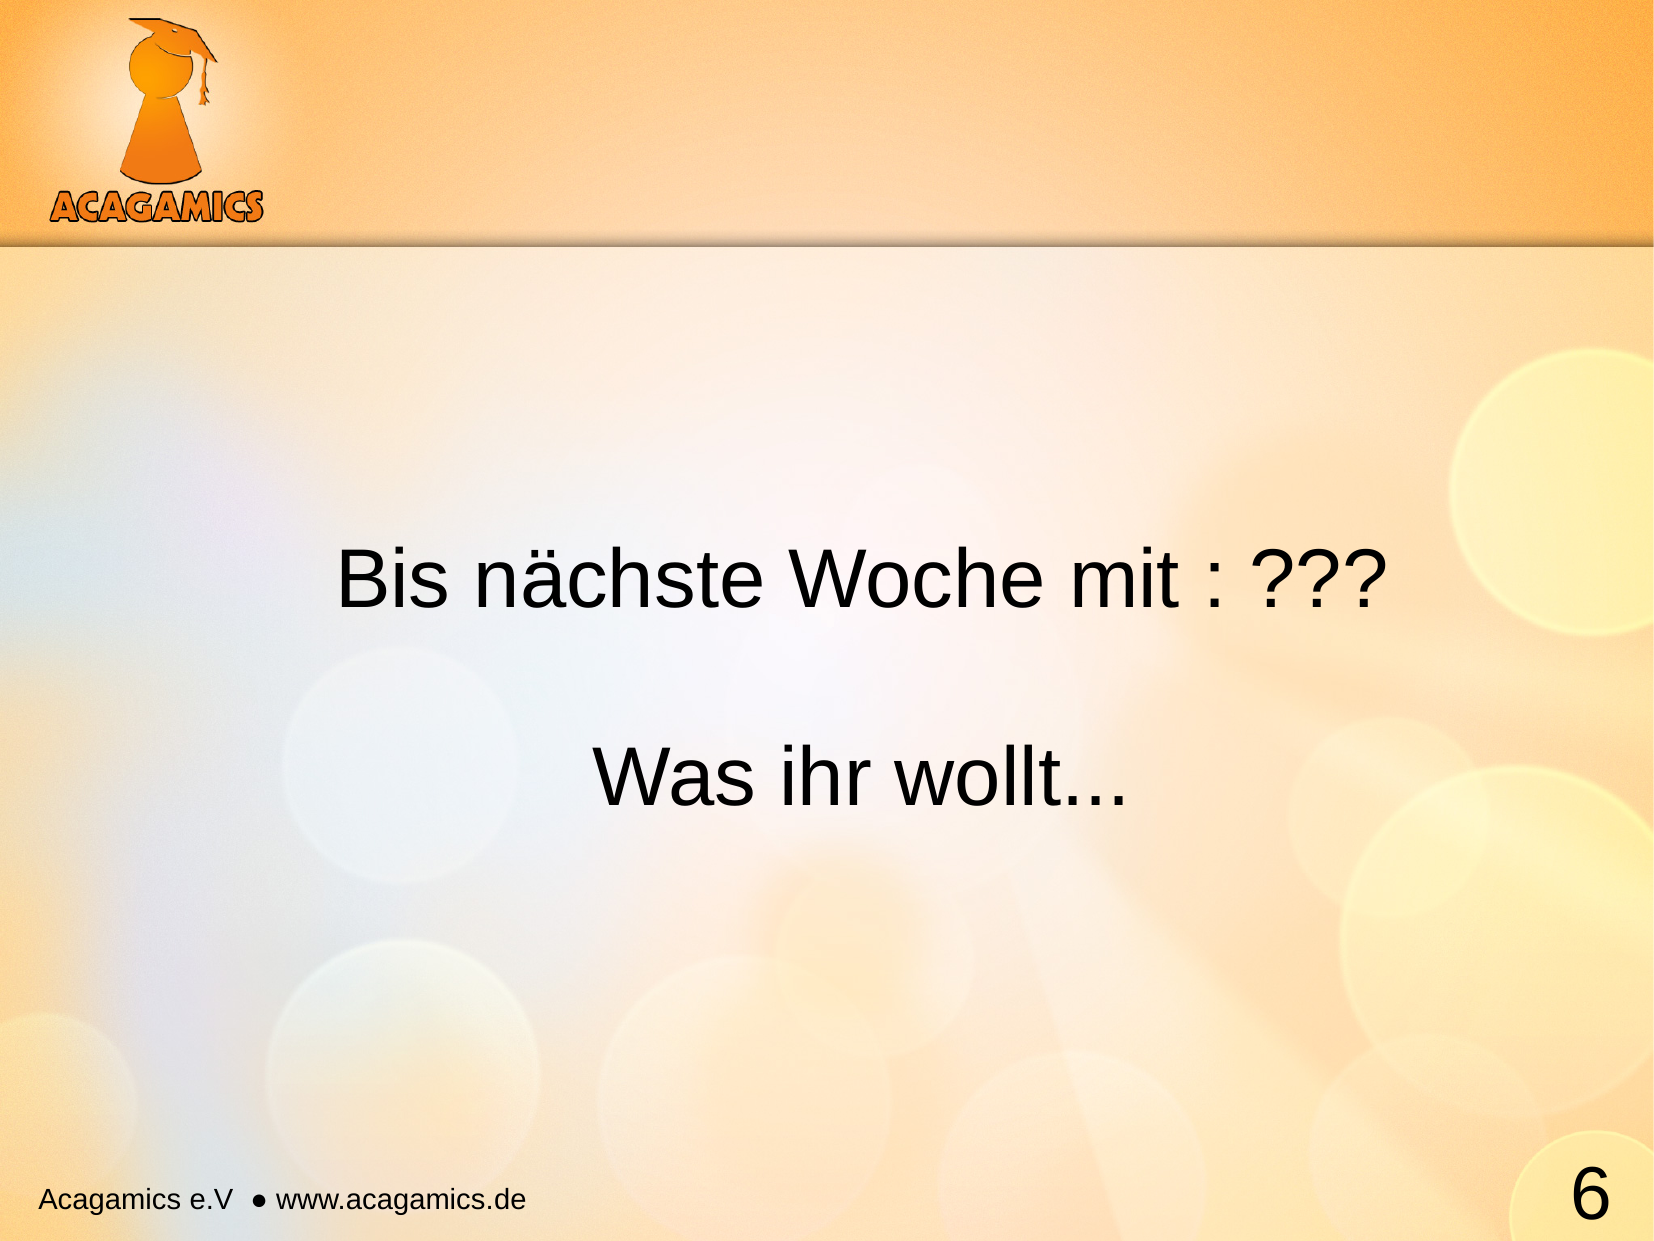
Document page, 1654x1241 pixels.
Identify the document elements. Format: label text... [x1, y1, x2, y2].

picture [0, 0, 1654, 1241]
list Bis nächste Woche mit : ??? Was ihr wollt... [82, 290, 1571, 1109]
